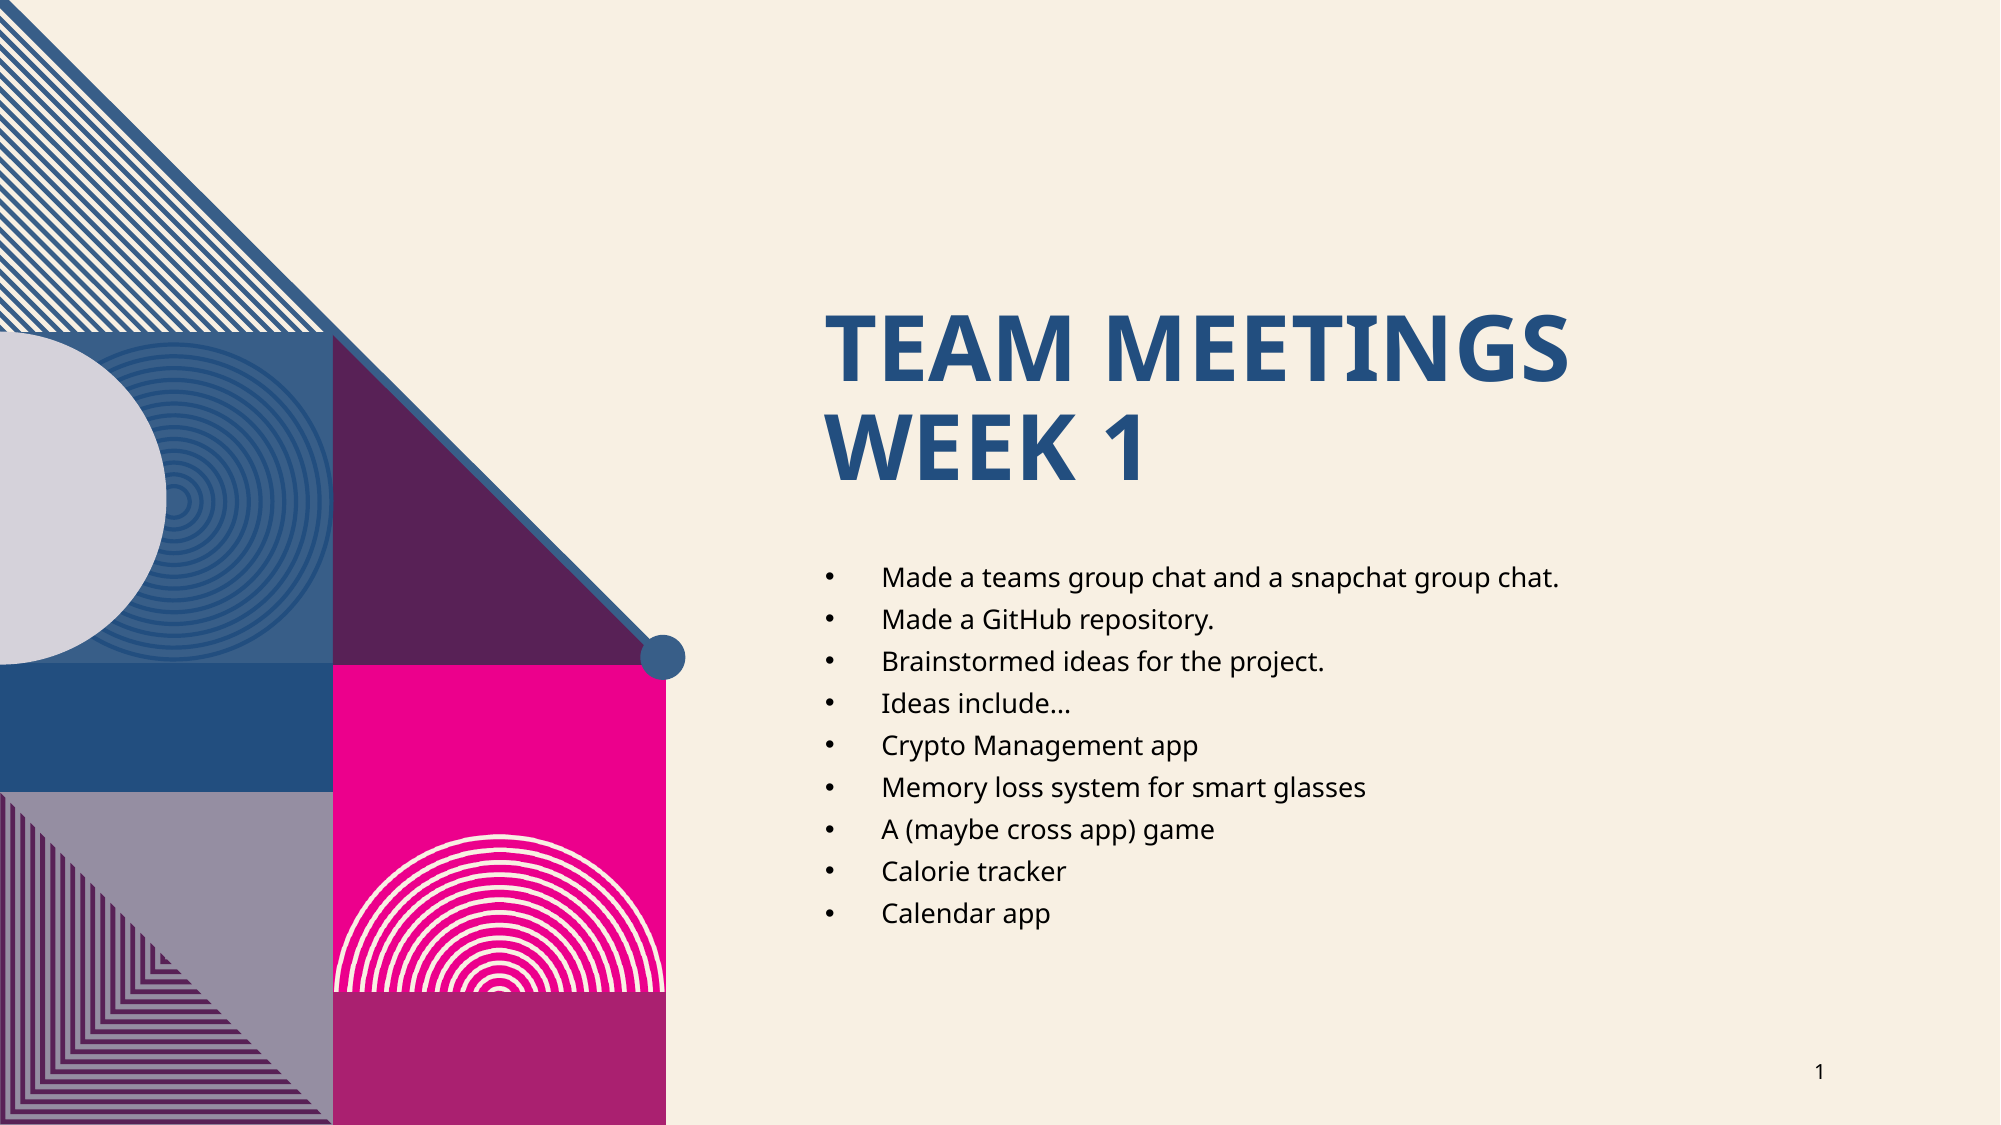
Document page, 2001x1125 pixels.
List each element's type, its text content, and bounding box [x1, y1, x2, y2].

list Made a teams group chat and a snapchat group chat. Made a GitHub repository. Brainstormed ideas for the project. Ideas include… Crypto Management app Memory loss system for smart glasses A (maybe cross app) game Calorie tracker Calendar app [810, 543, 1851, 981]
title Team Meetings Week 1 [809, 70, 1850, 509]
text_box [1799, 1042, 1875, 1103]
